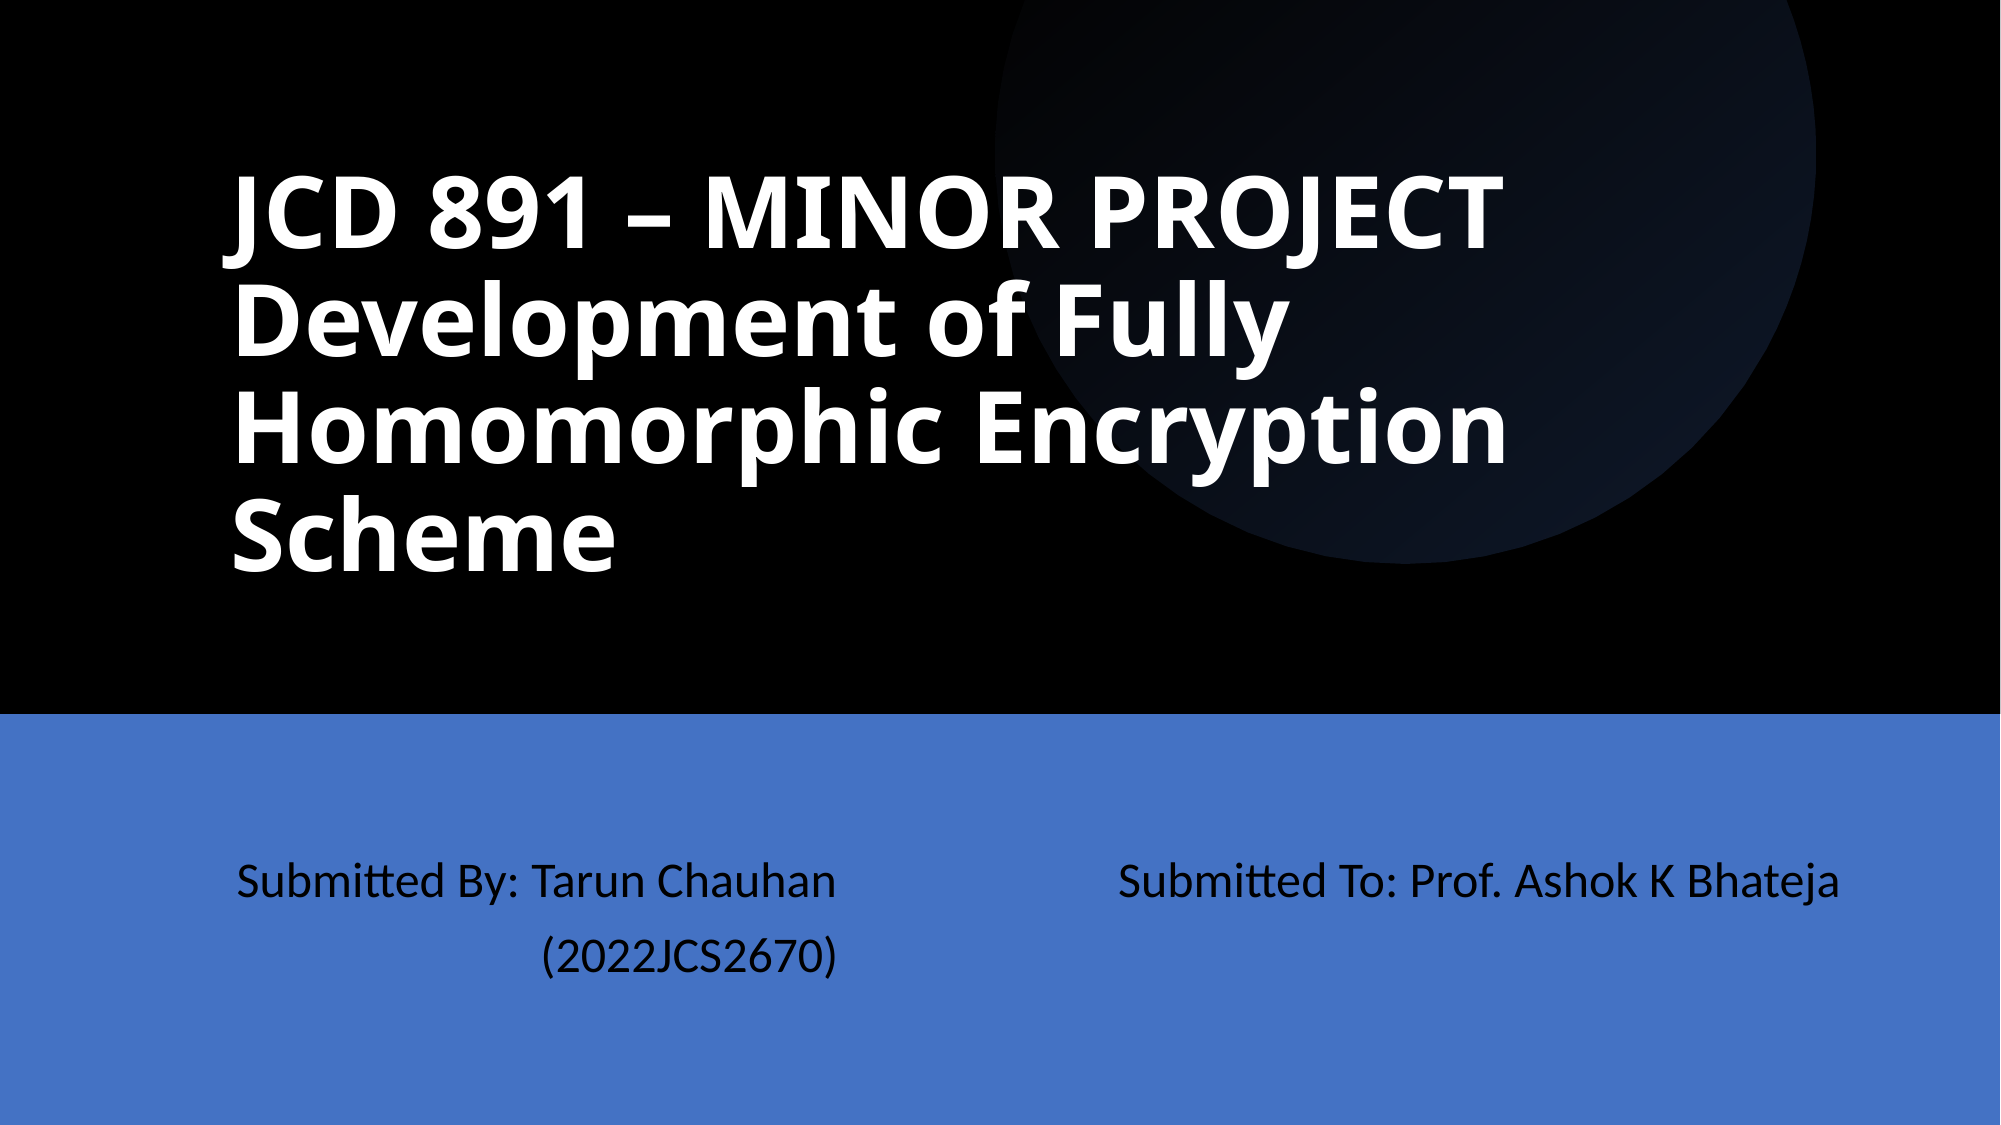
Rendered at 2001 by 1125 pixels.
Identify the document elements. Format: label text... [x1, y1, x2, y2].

text_box [0, 0, 2000, 1125]
subtitle Submitted By: Tarun Chauhan Submitted To: Prof. Ashok K Bhateja (2022JCS2670) [221, 799, 1863, 1039]
title JCD 891 – MINOR PROJECT Development of Fully Homomorphic Encryption Scheme [215, 120, 1865, 602]
